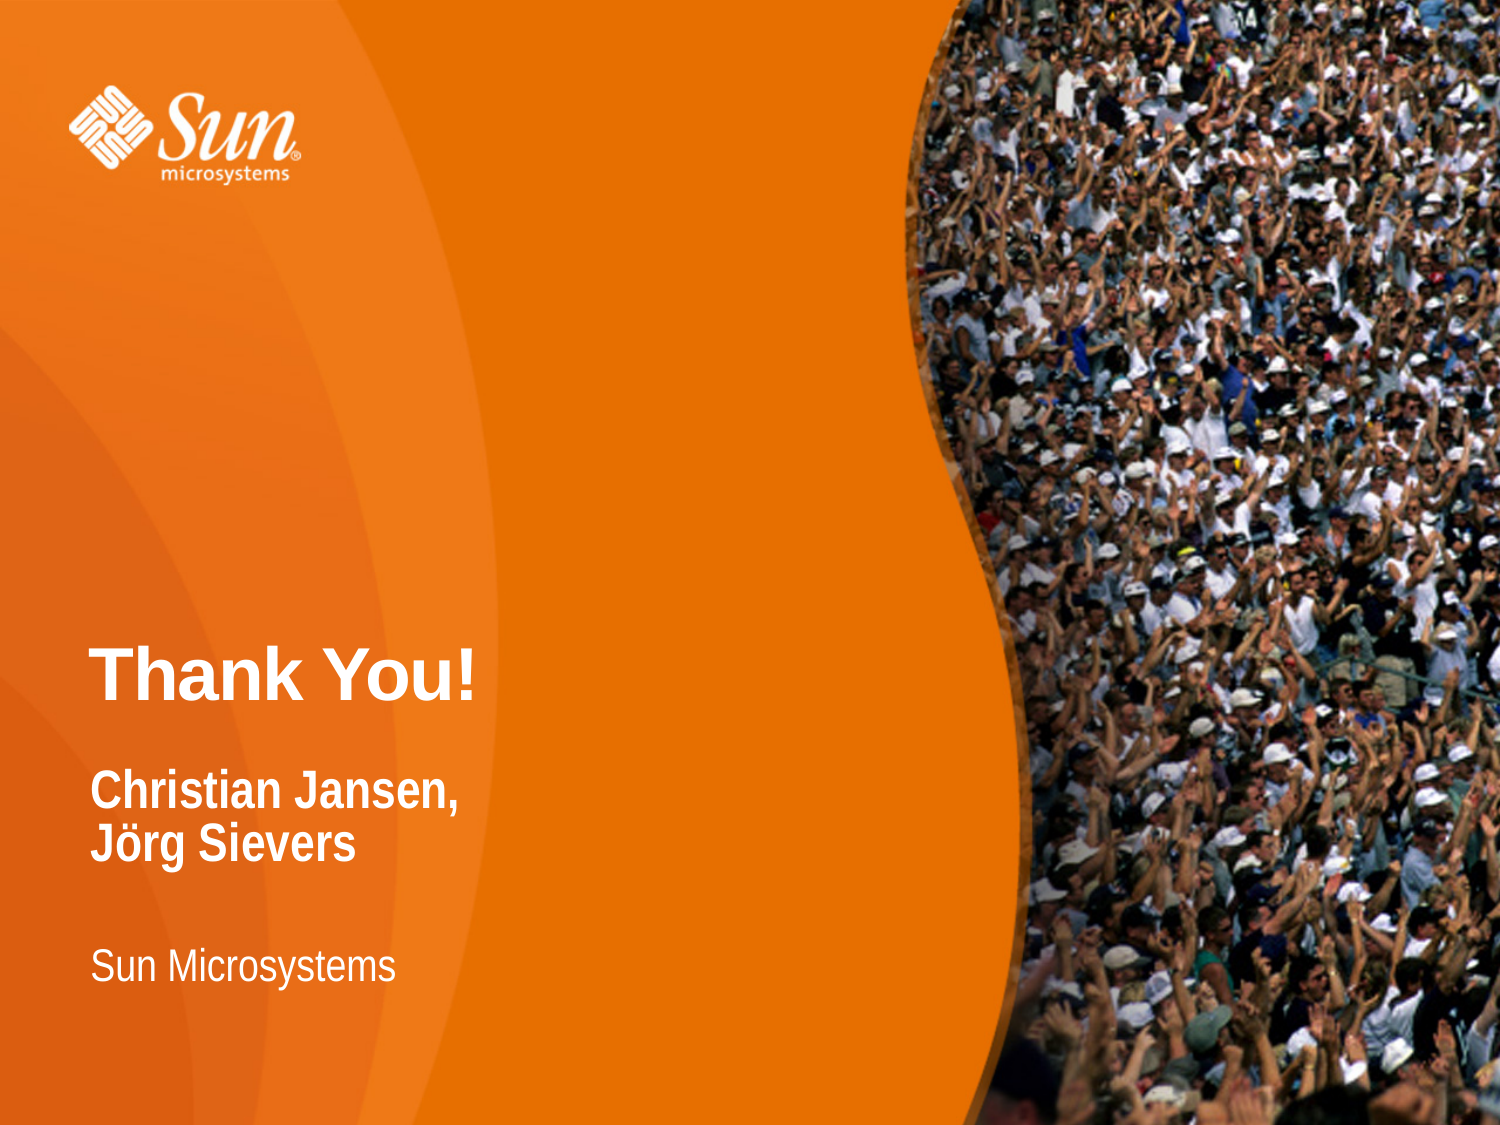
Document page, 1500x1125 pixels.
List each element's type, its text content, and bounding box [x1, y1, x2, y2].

title Thank You! [88, 470, 908, 716]
picture [0, 0, 1500, 1125]
list Christian Jansen, Jörg Sievers Sun Microsystems [90, 766, 1080, 999]
